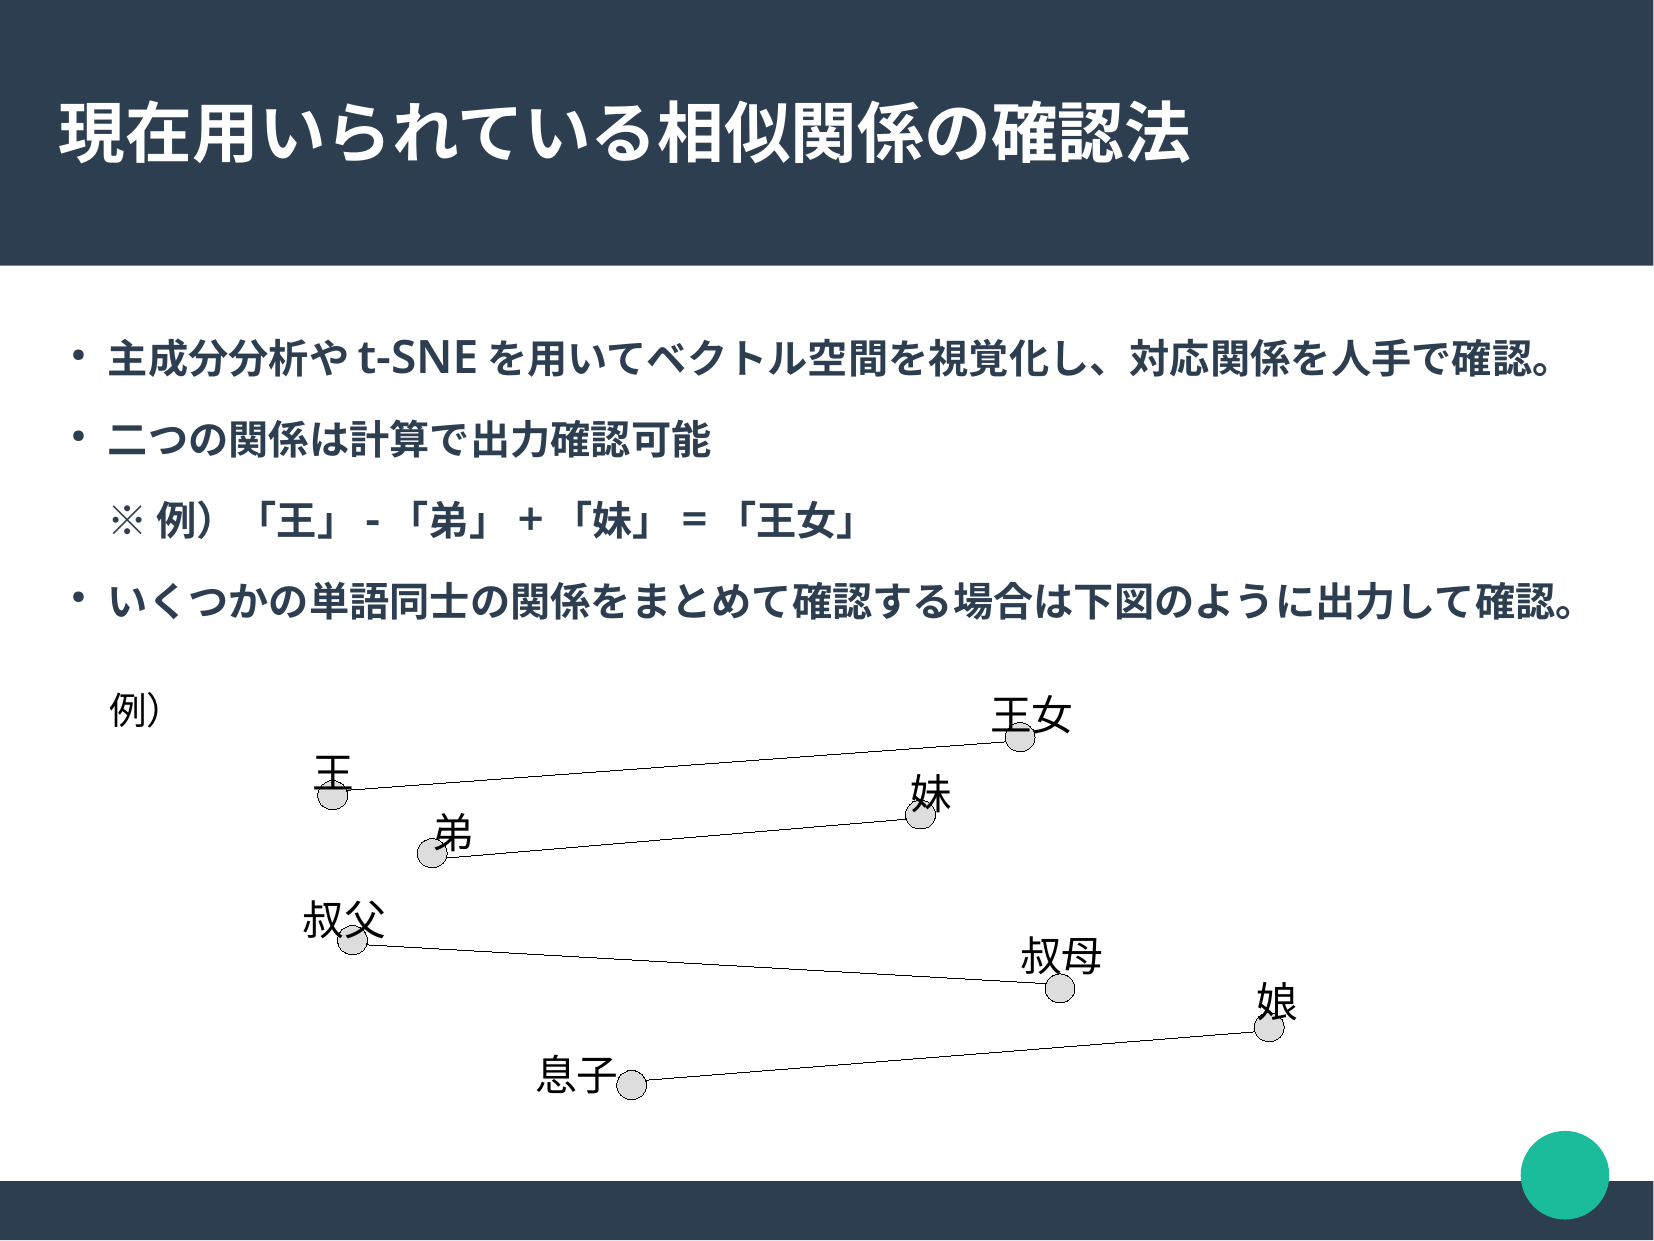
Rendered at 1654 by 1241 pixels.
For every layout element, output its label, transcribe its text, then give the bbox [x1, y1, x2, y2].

text_box 例） [94, 673, 237, 726]
text_box 弟 [417, 792, 478, 849]
text_box [618, 1092, 645, 1100]
text_box 王女 [975, 697, 1091, 734]
text_box 妹 [895, 753, 956, 811]
text_box [417, 849, 448, 868]
text_box [1045, 973, 1075, 1003]
title 現在用いられている相似関係の確認法 [59, 49, 1595, 207]
text_box [337, 936, 368, 955]
text_box 叔母 [1005, 915, 1127, 973]
text_box [1254, 1019, 1285, 1042]
text_box [1005, 734, 1036, 752]
list 主成分分析やt-SNEを用いてベクトル空間を視覚化し、対応関係を人手で確認。 二つの関係は計算で出力確認可能 ※例）「王」-「弟」+「妹」=「王女」 いくつかの単語同士の関係をまとめて確認する場合は下図のように出力して確認。 [59, 324, 1595, 697]
text_box [905, 811, 936, 829]
text_box [317, 789, 348, 810]
text_box 叔父 [287, 879, 406, 936]
text_box 娘 [1241, 961, 1292, 1019]
text_box 王 [297, 732, 358, 789]
text_box 息子 [520, 1034, 647, 1092]
